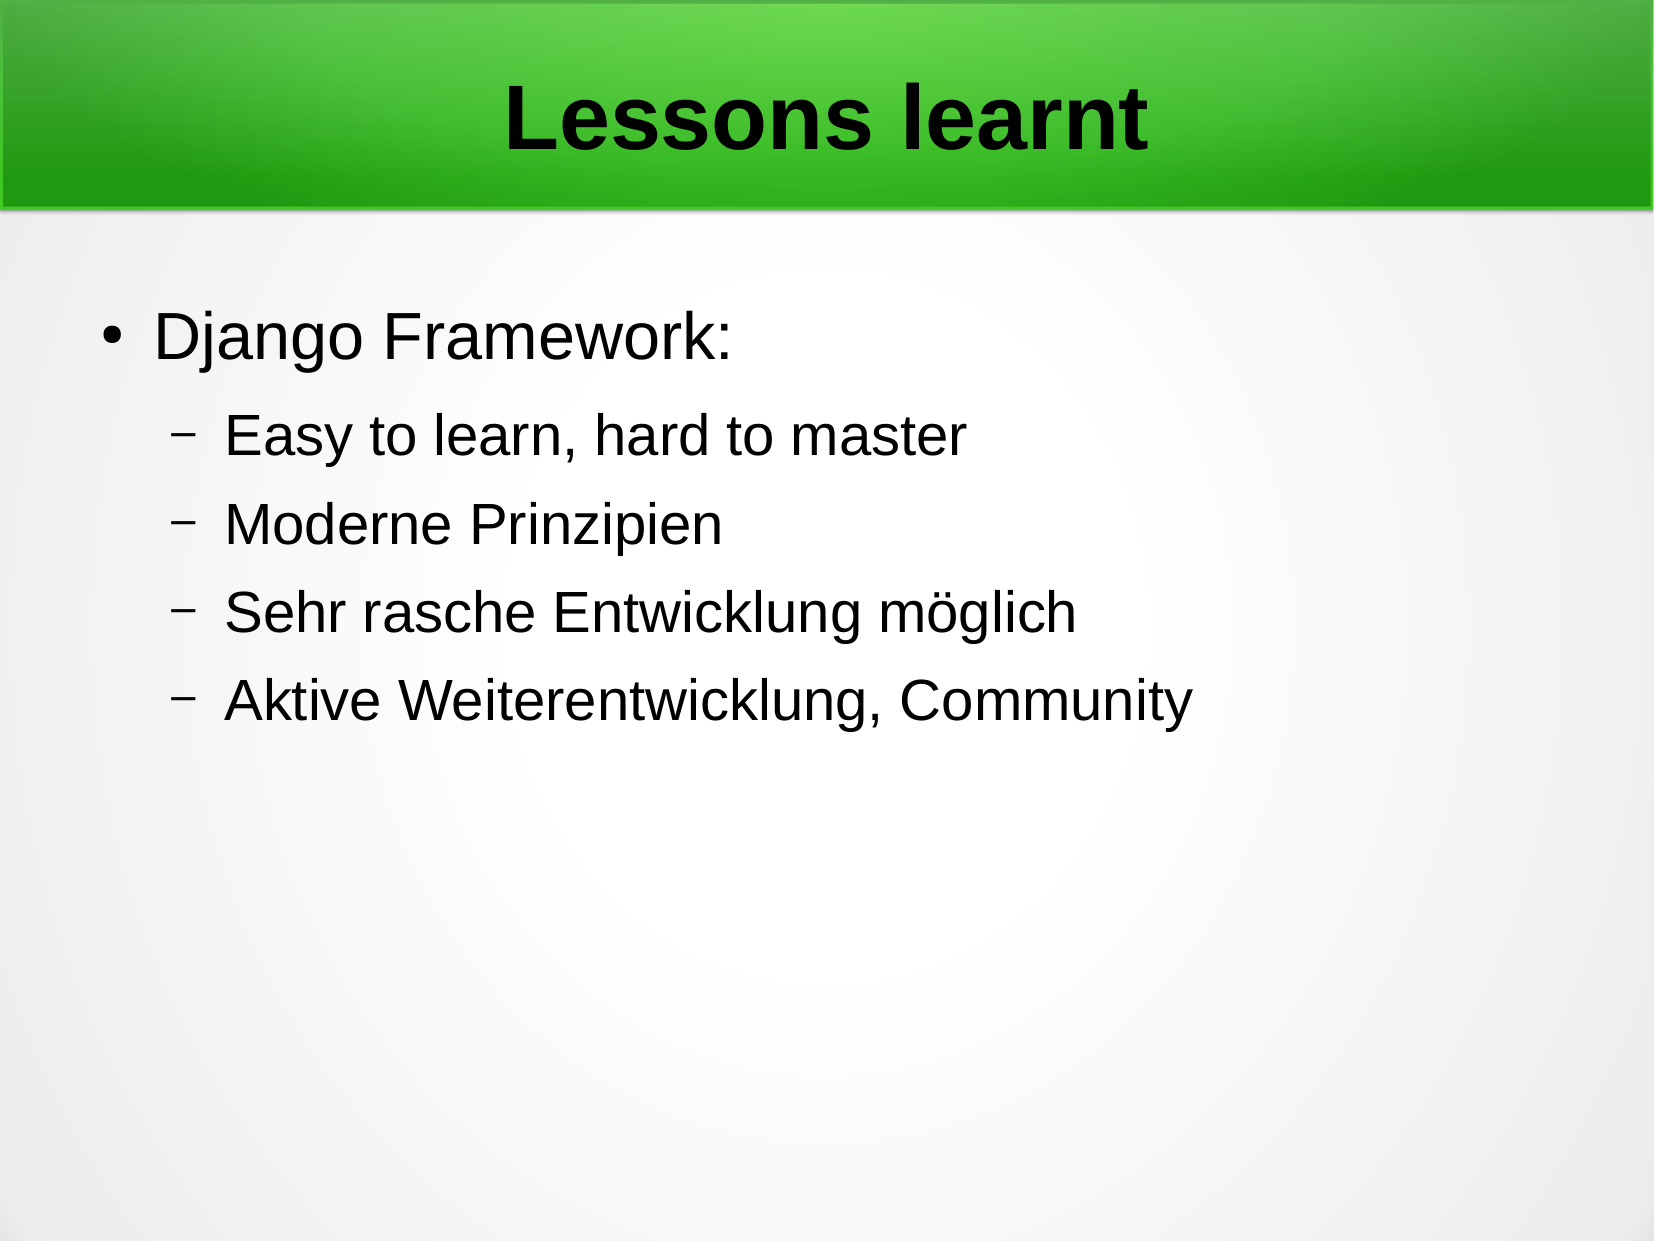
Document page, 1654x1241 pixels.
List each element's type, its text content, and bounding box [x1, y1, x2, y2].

title Lessons learnt [82, 47, 1571, 189]
list Django Framework: Easy to learn, hard to master Moderne Prinzipien Sehr rasche Entwicklung möglich Aktive Weiterentwicklung, Community [82, 299, 1571, 1019]
